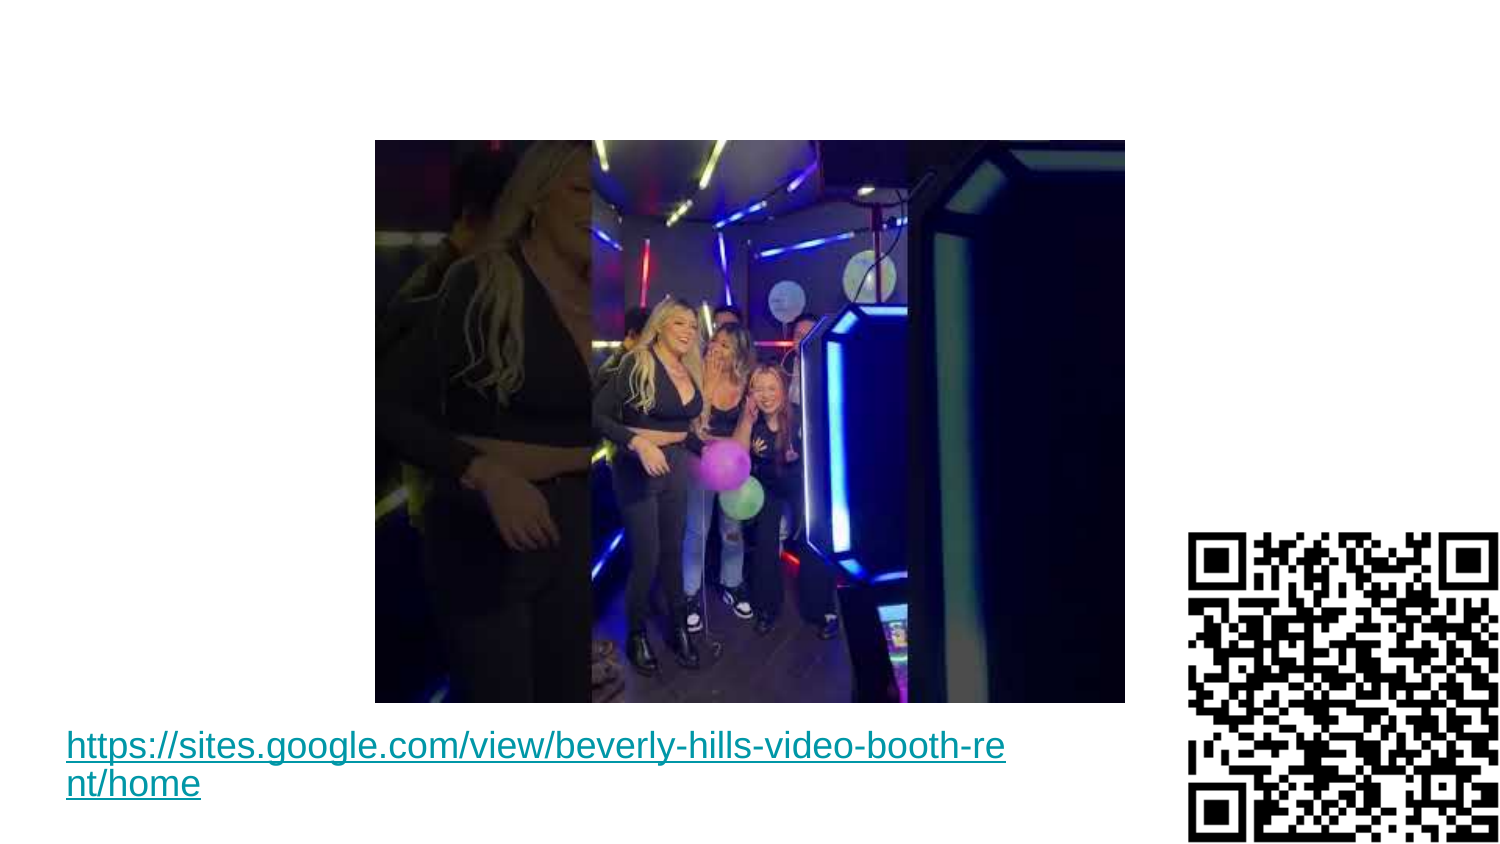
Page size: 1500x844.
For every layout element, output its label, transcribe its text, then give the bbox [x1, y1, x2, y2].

picture [1187, 531, 1500, 844]
list https://sites.google.com/view/beverly-hills-video-booth-rent/home [51, 694, 1036, 794]
picture [375, 140, 1125, 704]
